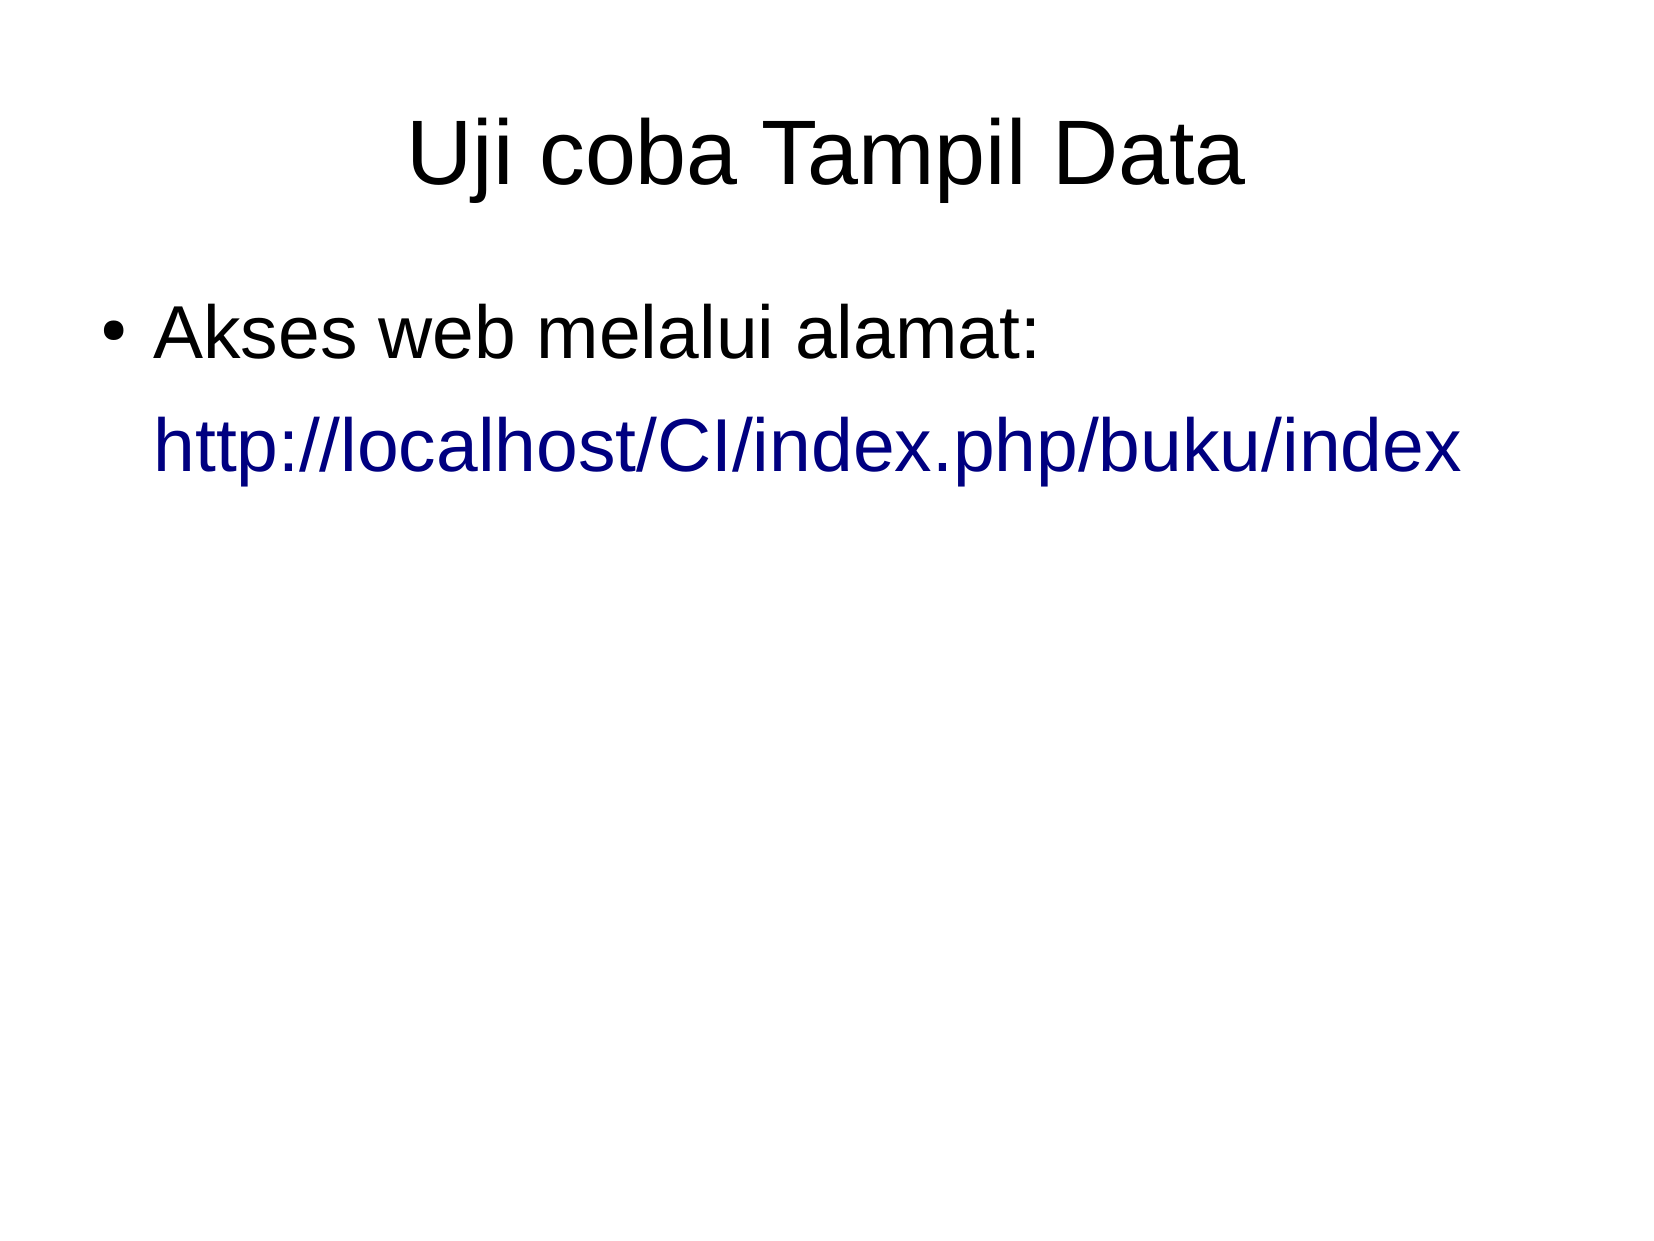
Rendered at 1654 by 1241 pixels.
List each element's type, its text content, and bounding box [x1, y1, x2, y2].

list Akses web melalui alamat: http://localhost/CI/index.php/buku/index [82, 290, 1571, 1010]
title Uji coba Tampil Data [82, 49, 1571, 257]
